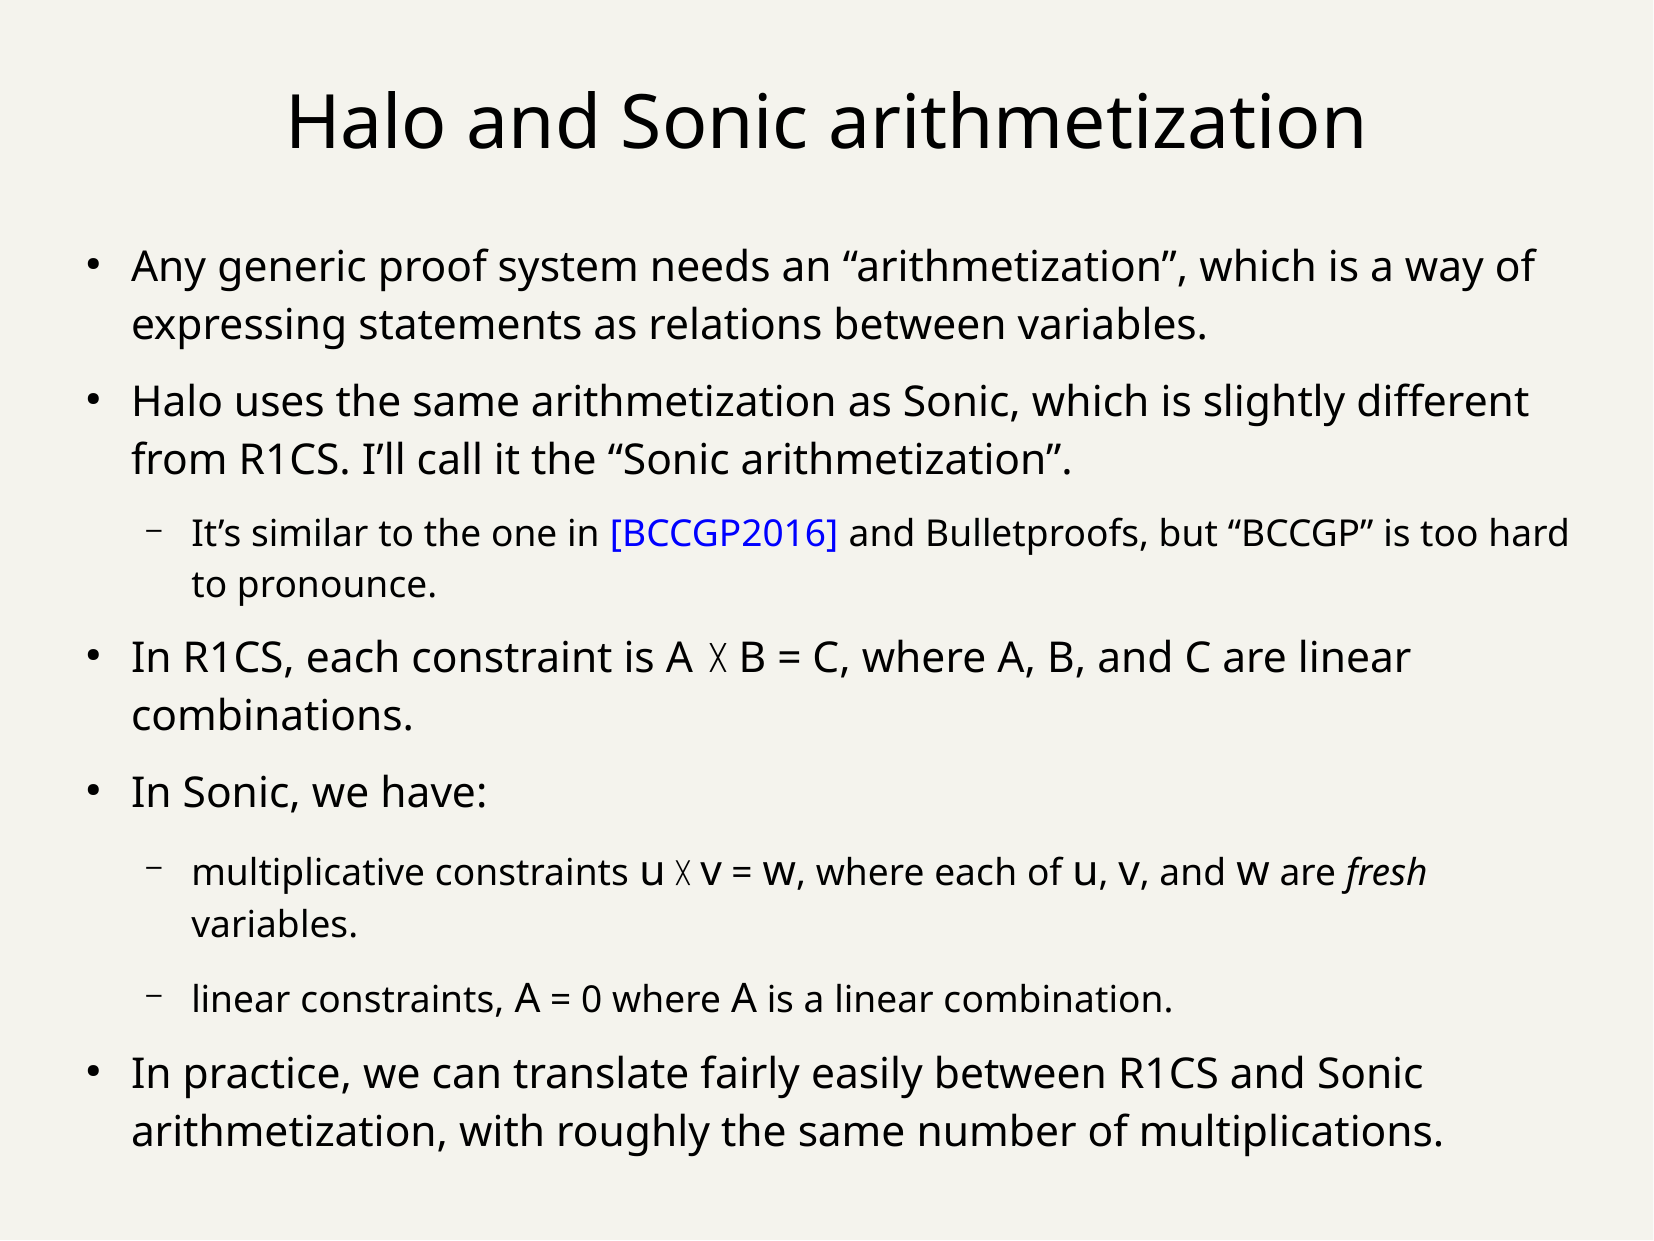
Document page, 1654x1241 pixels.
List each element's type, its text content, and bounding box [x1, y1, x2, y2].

title Halo and Sonic arithmetization [82, 49, 1571, 189]
list Any generic proof system needs an “arithmetization”, which is a way of expressing statements as relations between variables. Halo uses the same arithmetization as Sonic, which is slightly different from R1CS. I’ll call it the “Sonic arithmetization”. It’s similar to the one in [BCCGP2016] and Bulletproofs, but “BCCGP” is too hard to pronounce. In R1CS, each constraint is A ╳ B = C, where A, B, and C are linear combinations. In Sonic, we have: multiplicative constraints u ╳ v = w, where each of u, v, and w are fresh variables. linear constraints, A = 0 where A is a linear combination. In practice, we can translate fairly easily between R1CS and Sonic arithmetization, with roughly the same number of multiplications. [70, 236, 1571, 1170]
